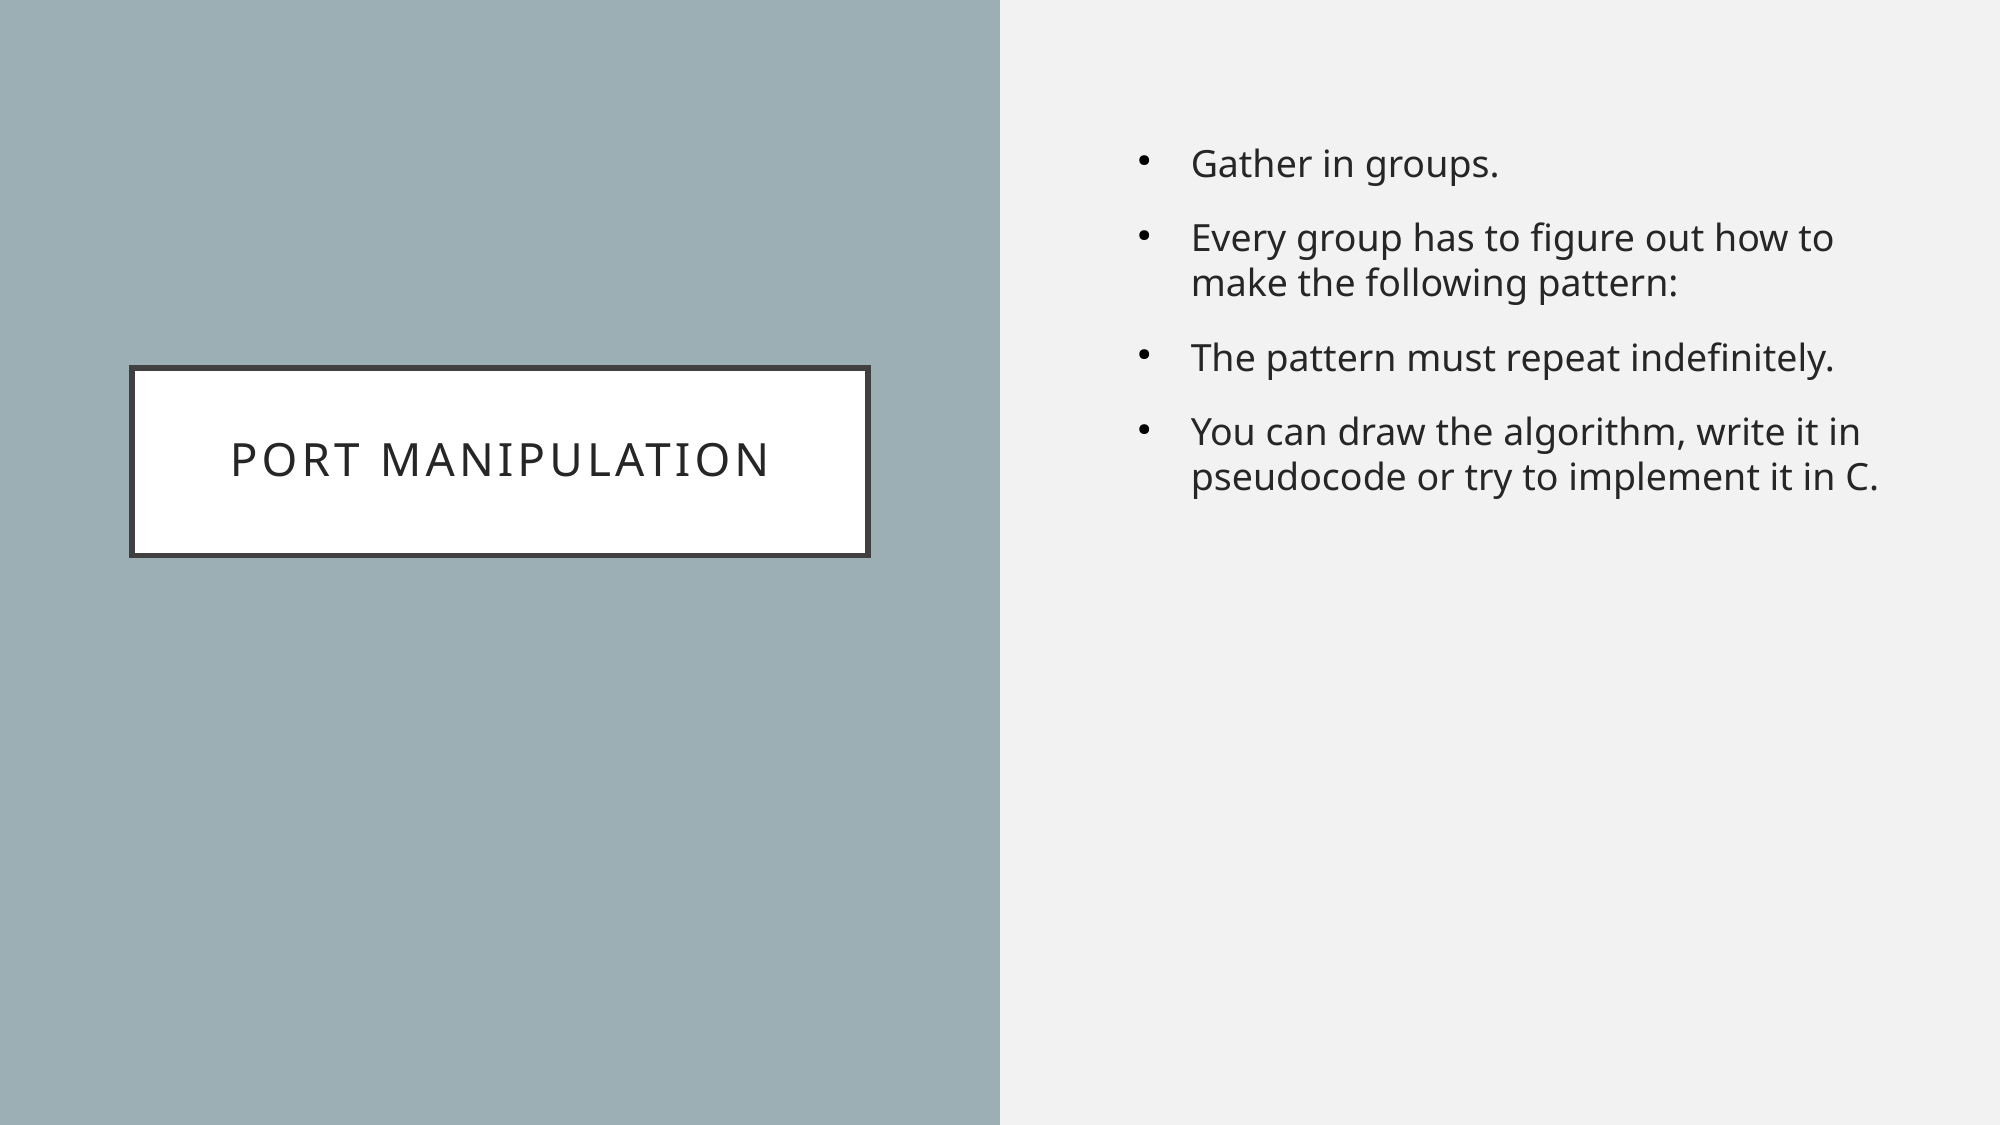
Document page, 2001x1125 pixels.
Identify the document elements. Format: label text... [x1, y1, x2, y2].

list Gather in groups. Every group has to figure out how to make the following pattern: The pattern must repeat indefinitely. You can draw the algorithm, write it in pseudocode or try to implement it in C. [1104, 131, 1895, 993]
title Port manipulation [131, 368, 868, 556]
